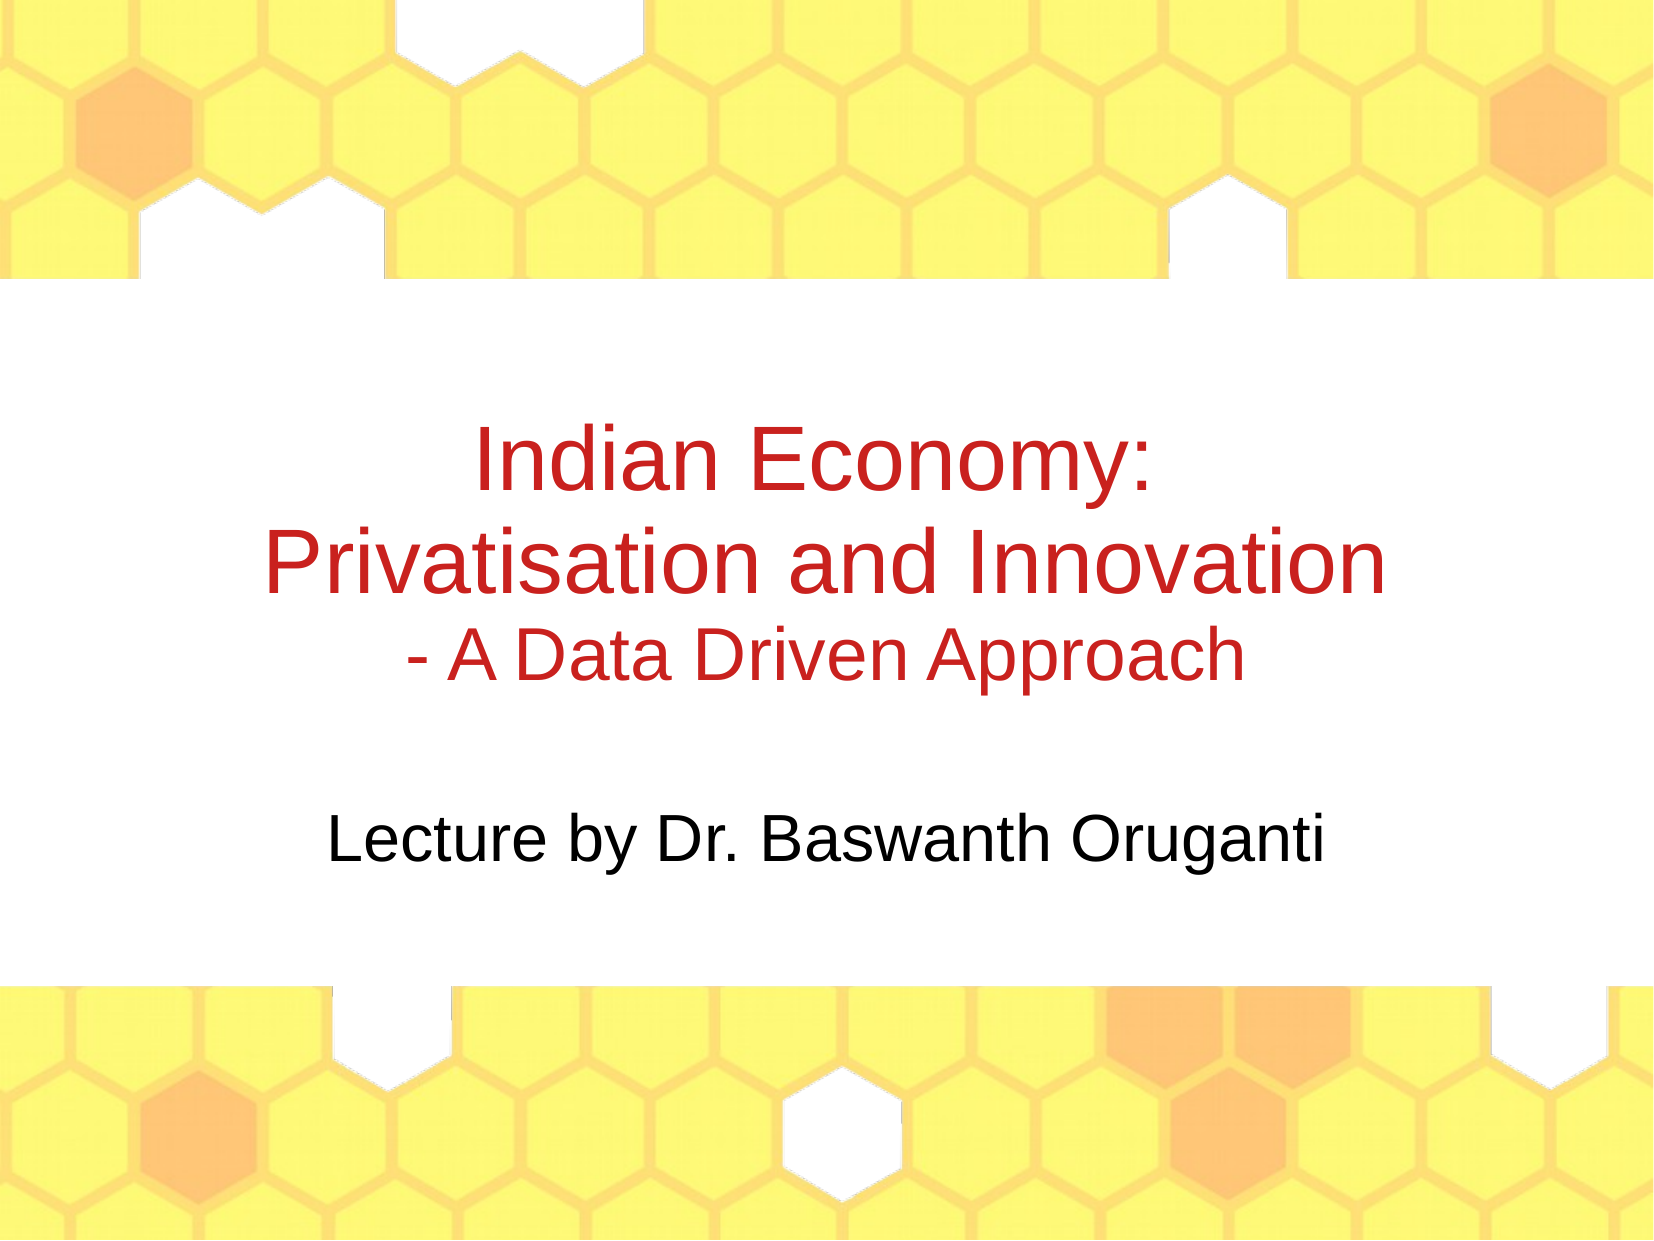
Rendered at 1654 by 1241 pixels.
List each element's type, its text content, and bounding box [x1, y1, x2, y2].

subtitle Lecture by Dr. Baswanth Oruganti [82, 744, 1571, 934]
title Indian Economy: Privatisation and Innovation - A Data Driven Approach [82, 407, 1571, 697]
picture [0, 0, 1654, 279]
picture [0, 986, 1654, 1240]
